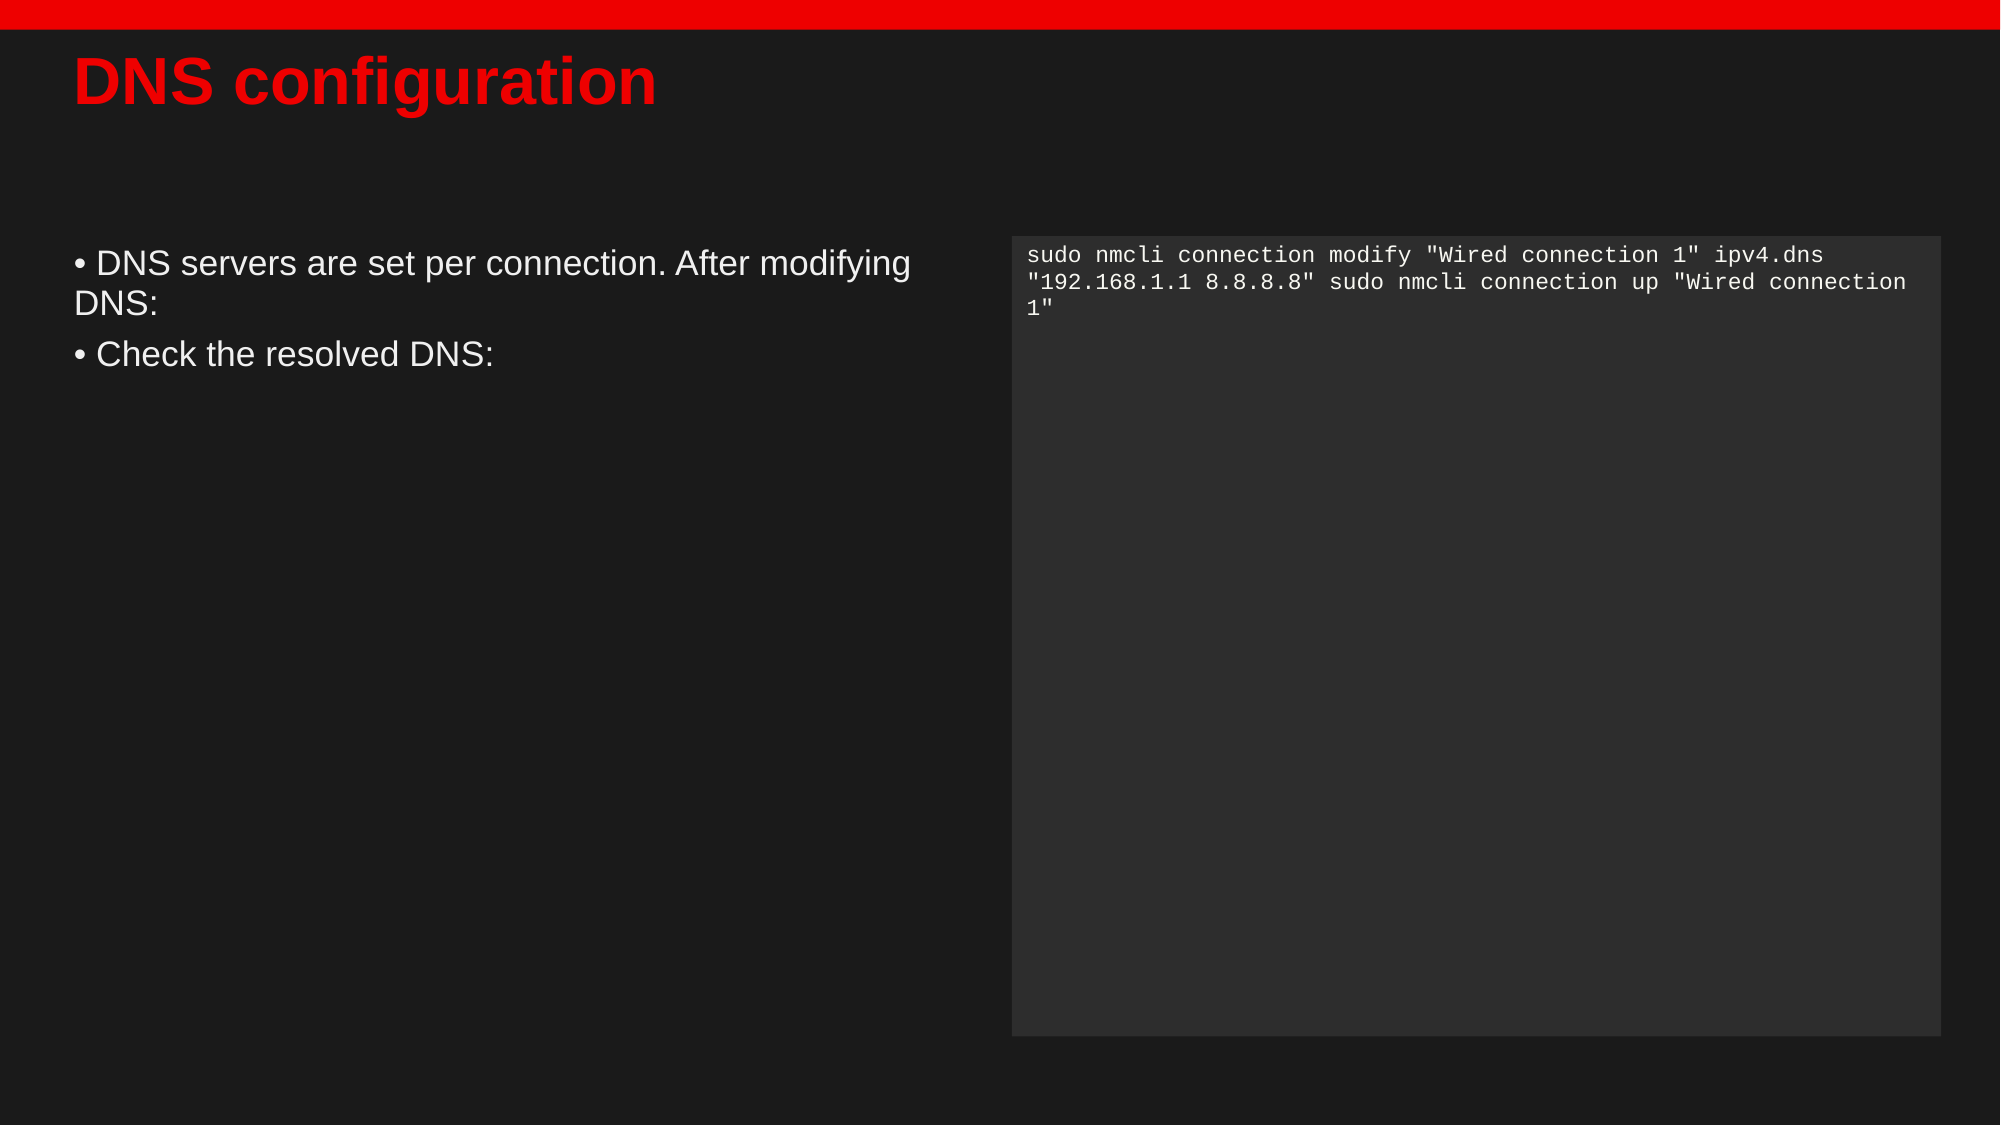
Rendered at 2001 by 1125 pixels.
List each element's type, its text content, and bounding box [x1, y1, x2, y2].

text_box [0, 0, 2001, 30]
text_box sudo nmcli connection modify "Wired connection 1" ipv4.dns "192.168.1.1 8.8.8.8" sudo nmcli connection up "Wired connection 1" [1011, 236, 1942, 1037]
text_box DNS configuration [59, 36, 1942, 208]
text_box • DNS servers are set per connection. After modifying DNS: • Check the resolved DNS: [59, 236, 989, 1037]
